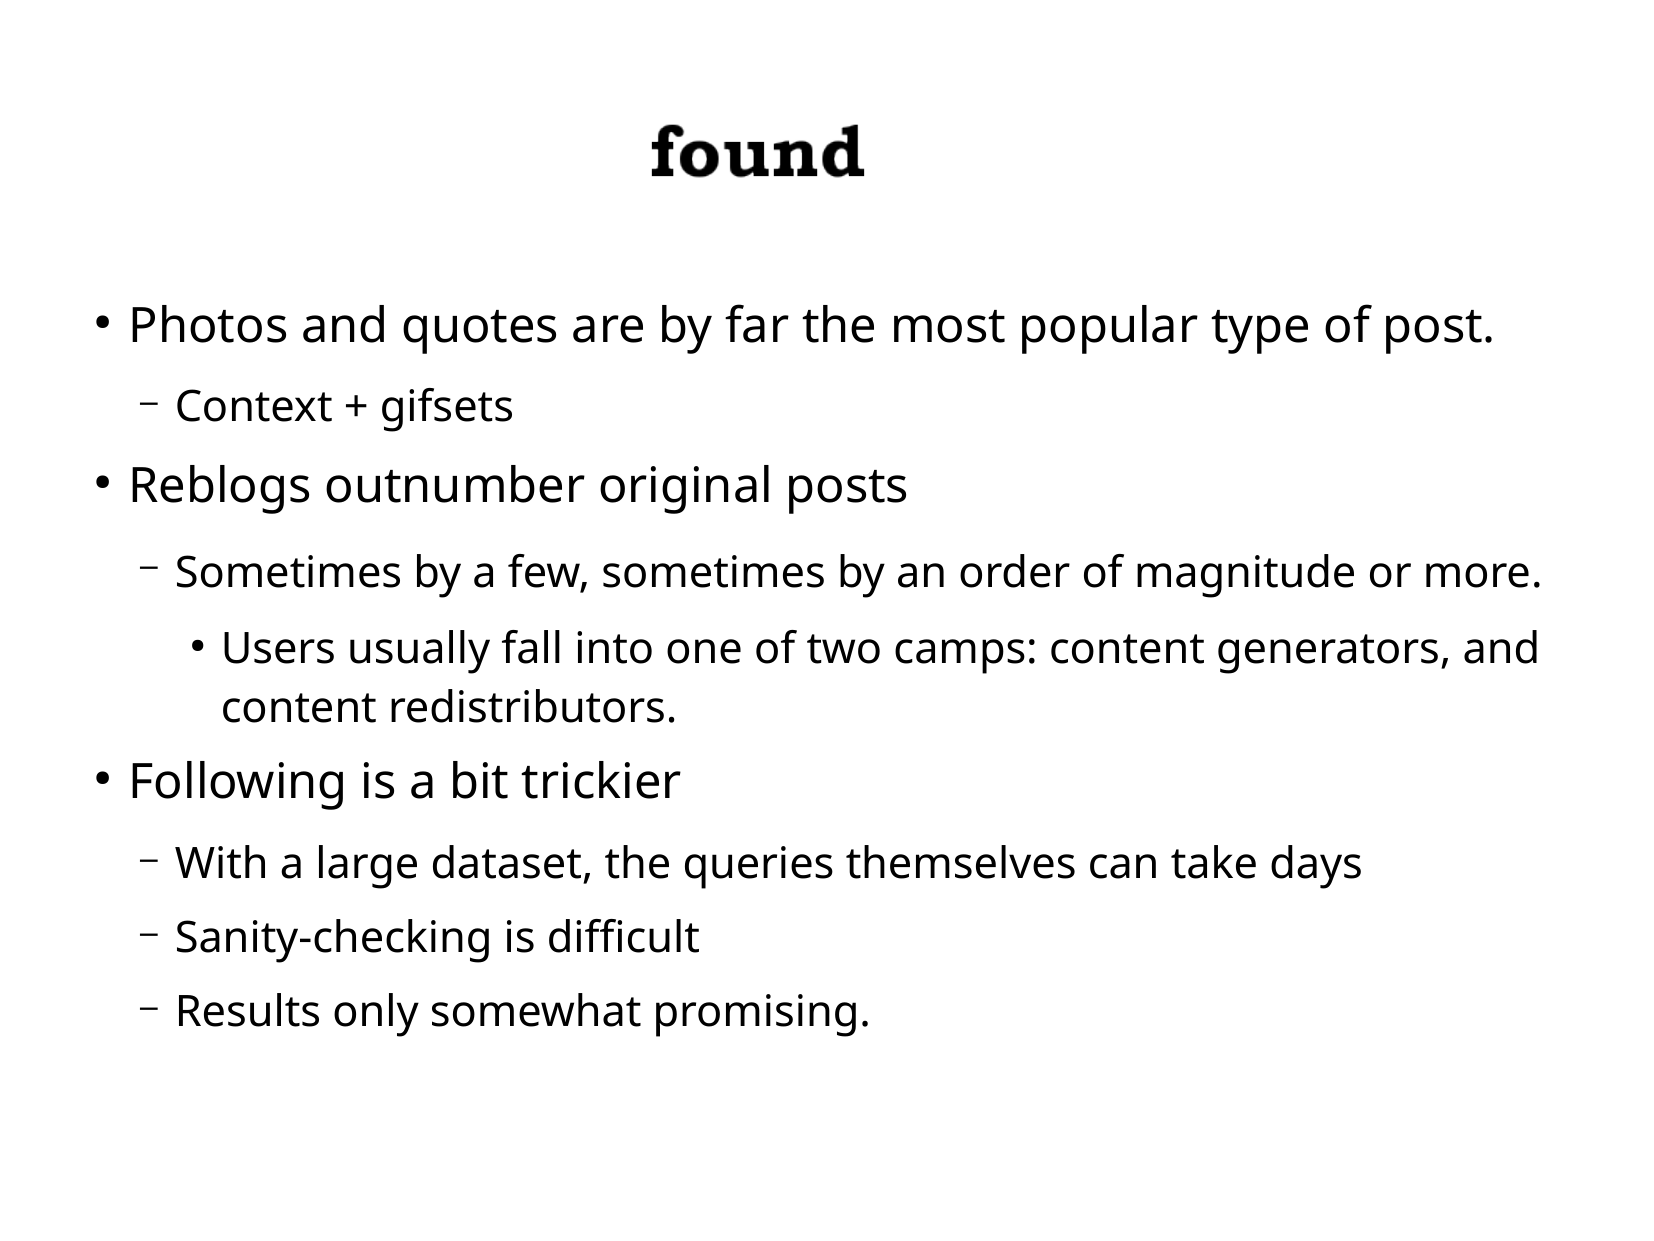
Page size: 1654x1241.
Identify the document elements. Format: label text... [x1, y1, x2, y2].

list Photos and quotes are by far the most popular type of post. Context + gifsets Reblogs outnumber original posts Sometimes by a few, sometimes by an order of magnitude or more. Users usually fall into one of two camps: content generators, and content redistributors. Following is a bit trickier With a large dataset, the queries themselves can take days Sanity-checking is difficult Results only somewhat promising. [82, 290, 1571, 1096]
picture [641, 98, 1501, 208]
